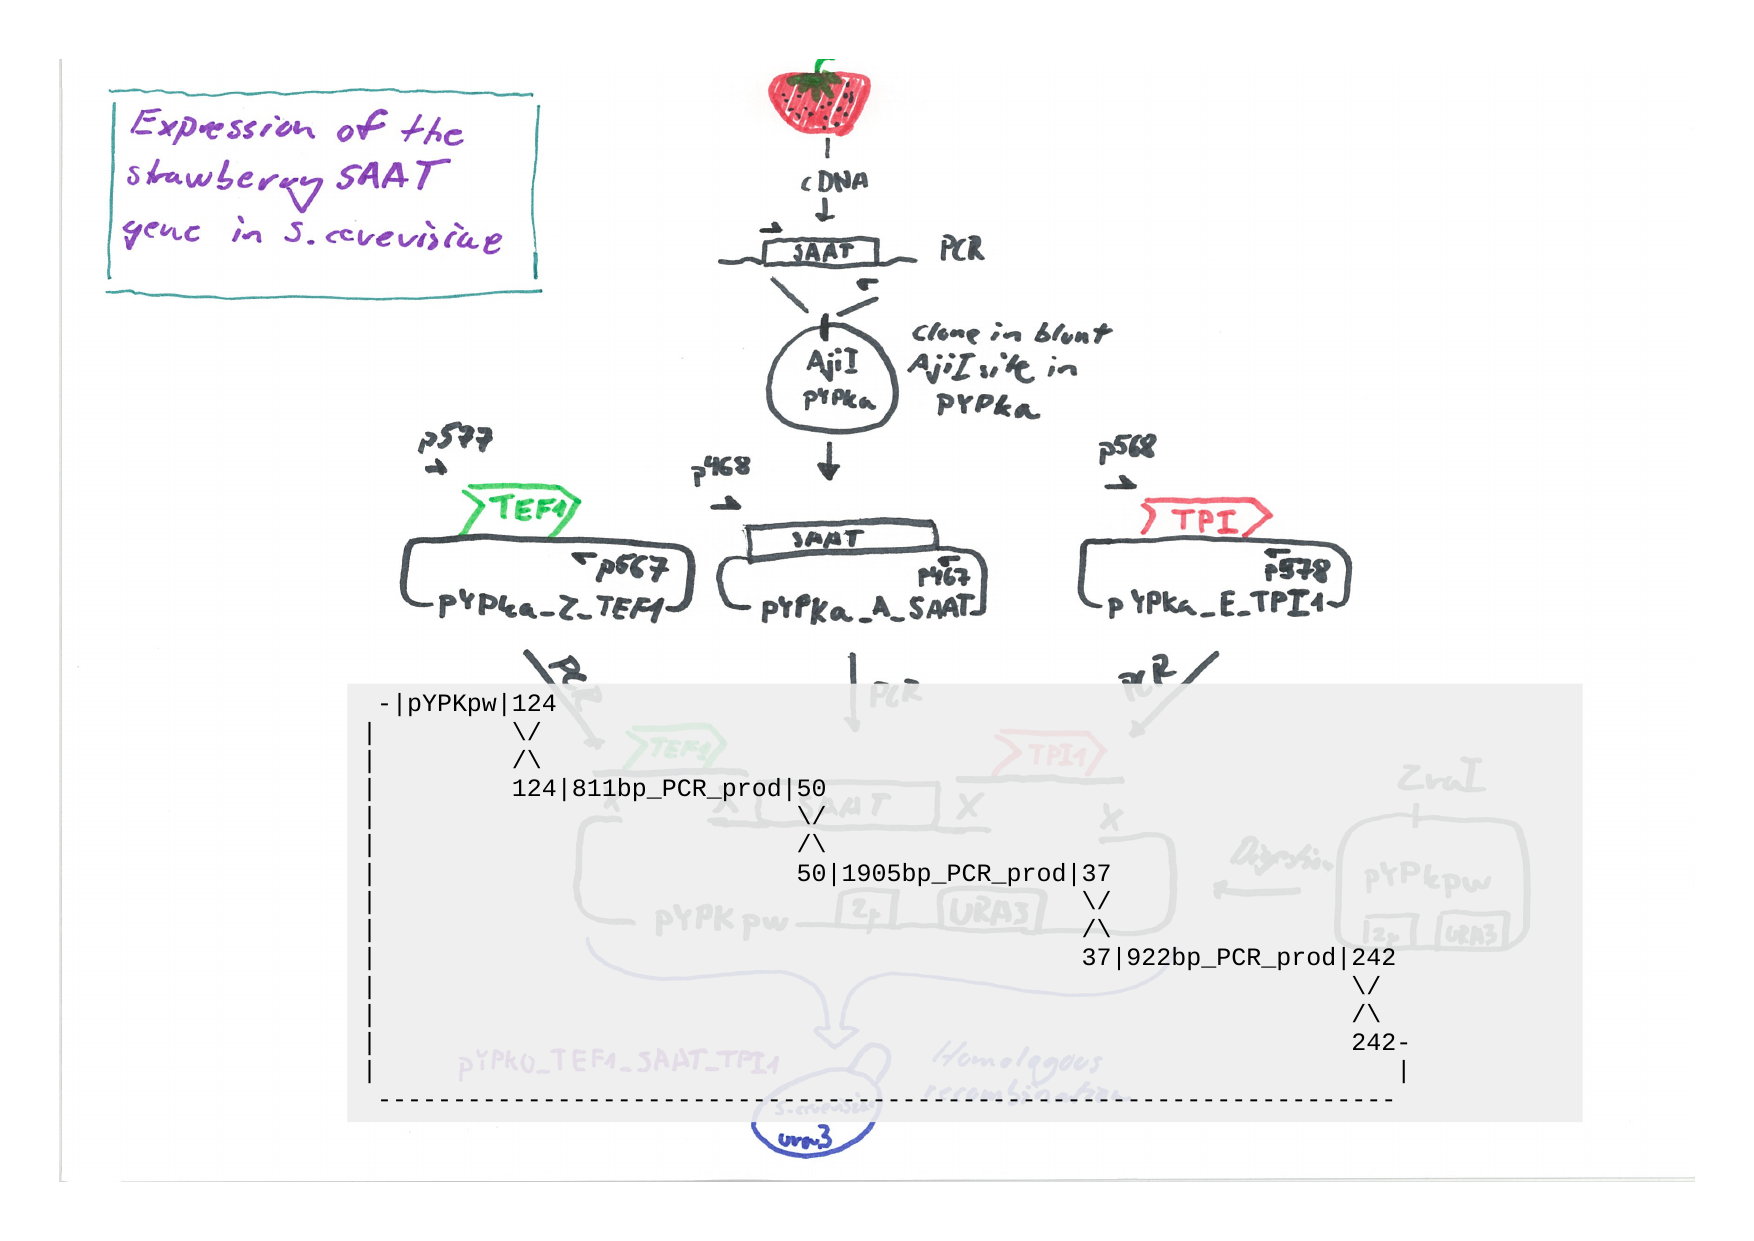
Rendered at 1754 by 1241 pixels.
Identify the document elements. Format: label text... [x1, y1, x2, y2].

text_box -|pYPKpw|124 | \/ | /\ | 124|811bp_PCR_prod|50 | \/ | /\ | 50|1905bp_PCR_prod|37 | \/ | /\ | 37|922bp_PCR_prod|242 | \/ | /\ | 242- | | -------------------------------------------------------------------- [347, 683, 1583, 1123]
picture [59, 59, 1695, 1182]
